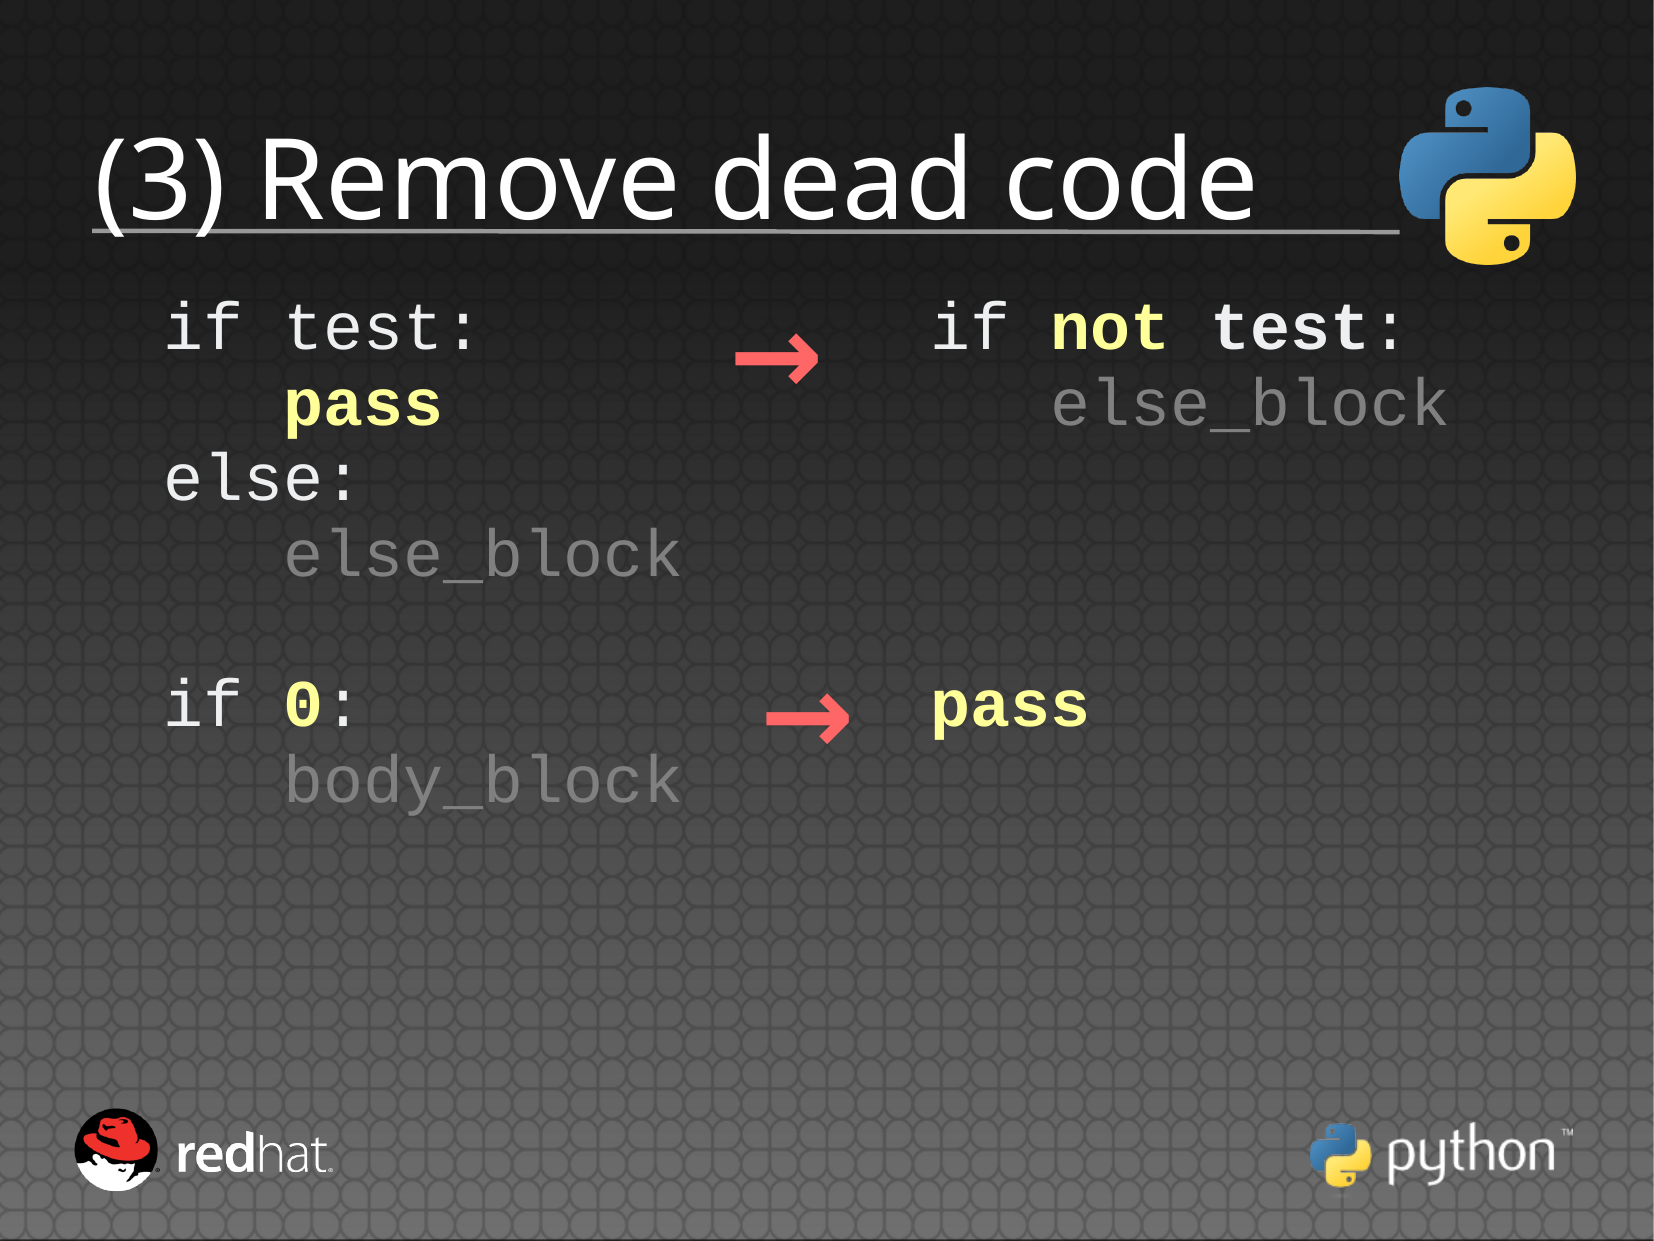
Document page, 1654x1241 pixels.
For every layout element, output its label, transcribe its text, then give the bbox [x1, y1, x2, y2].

list if test: pass else: else_block if 0: body_block [92, 293, 741, 1081]
text_box → [705, 626, 980, 811]
picture [0, 0, 1654, 1241]
title (3) Remove dead code [94, 100, 1426, 251]
text_box → [674, 266, 949, 451]
list if not test: else_block pass [859, 293, 1498, 1081]
